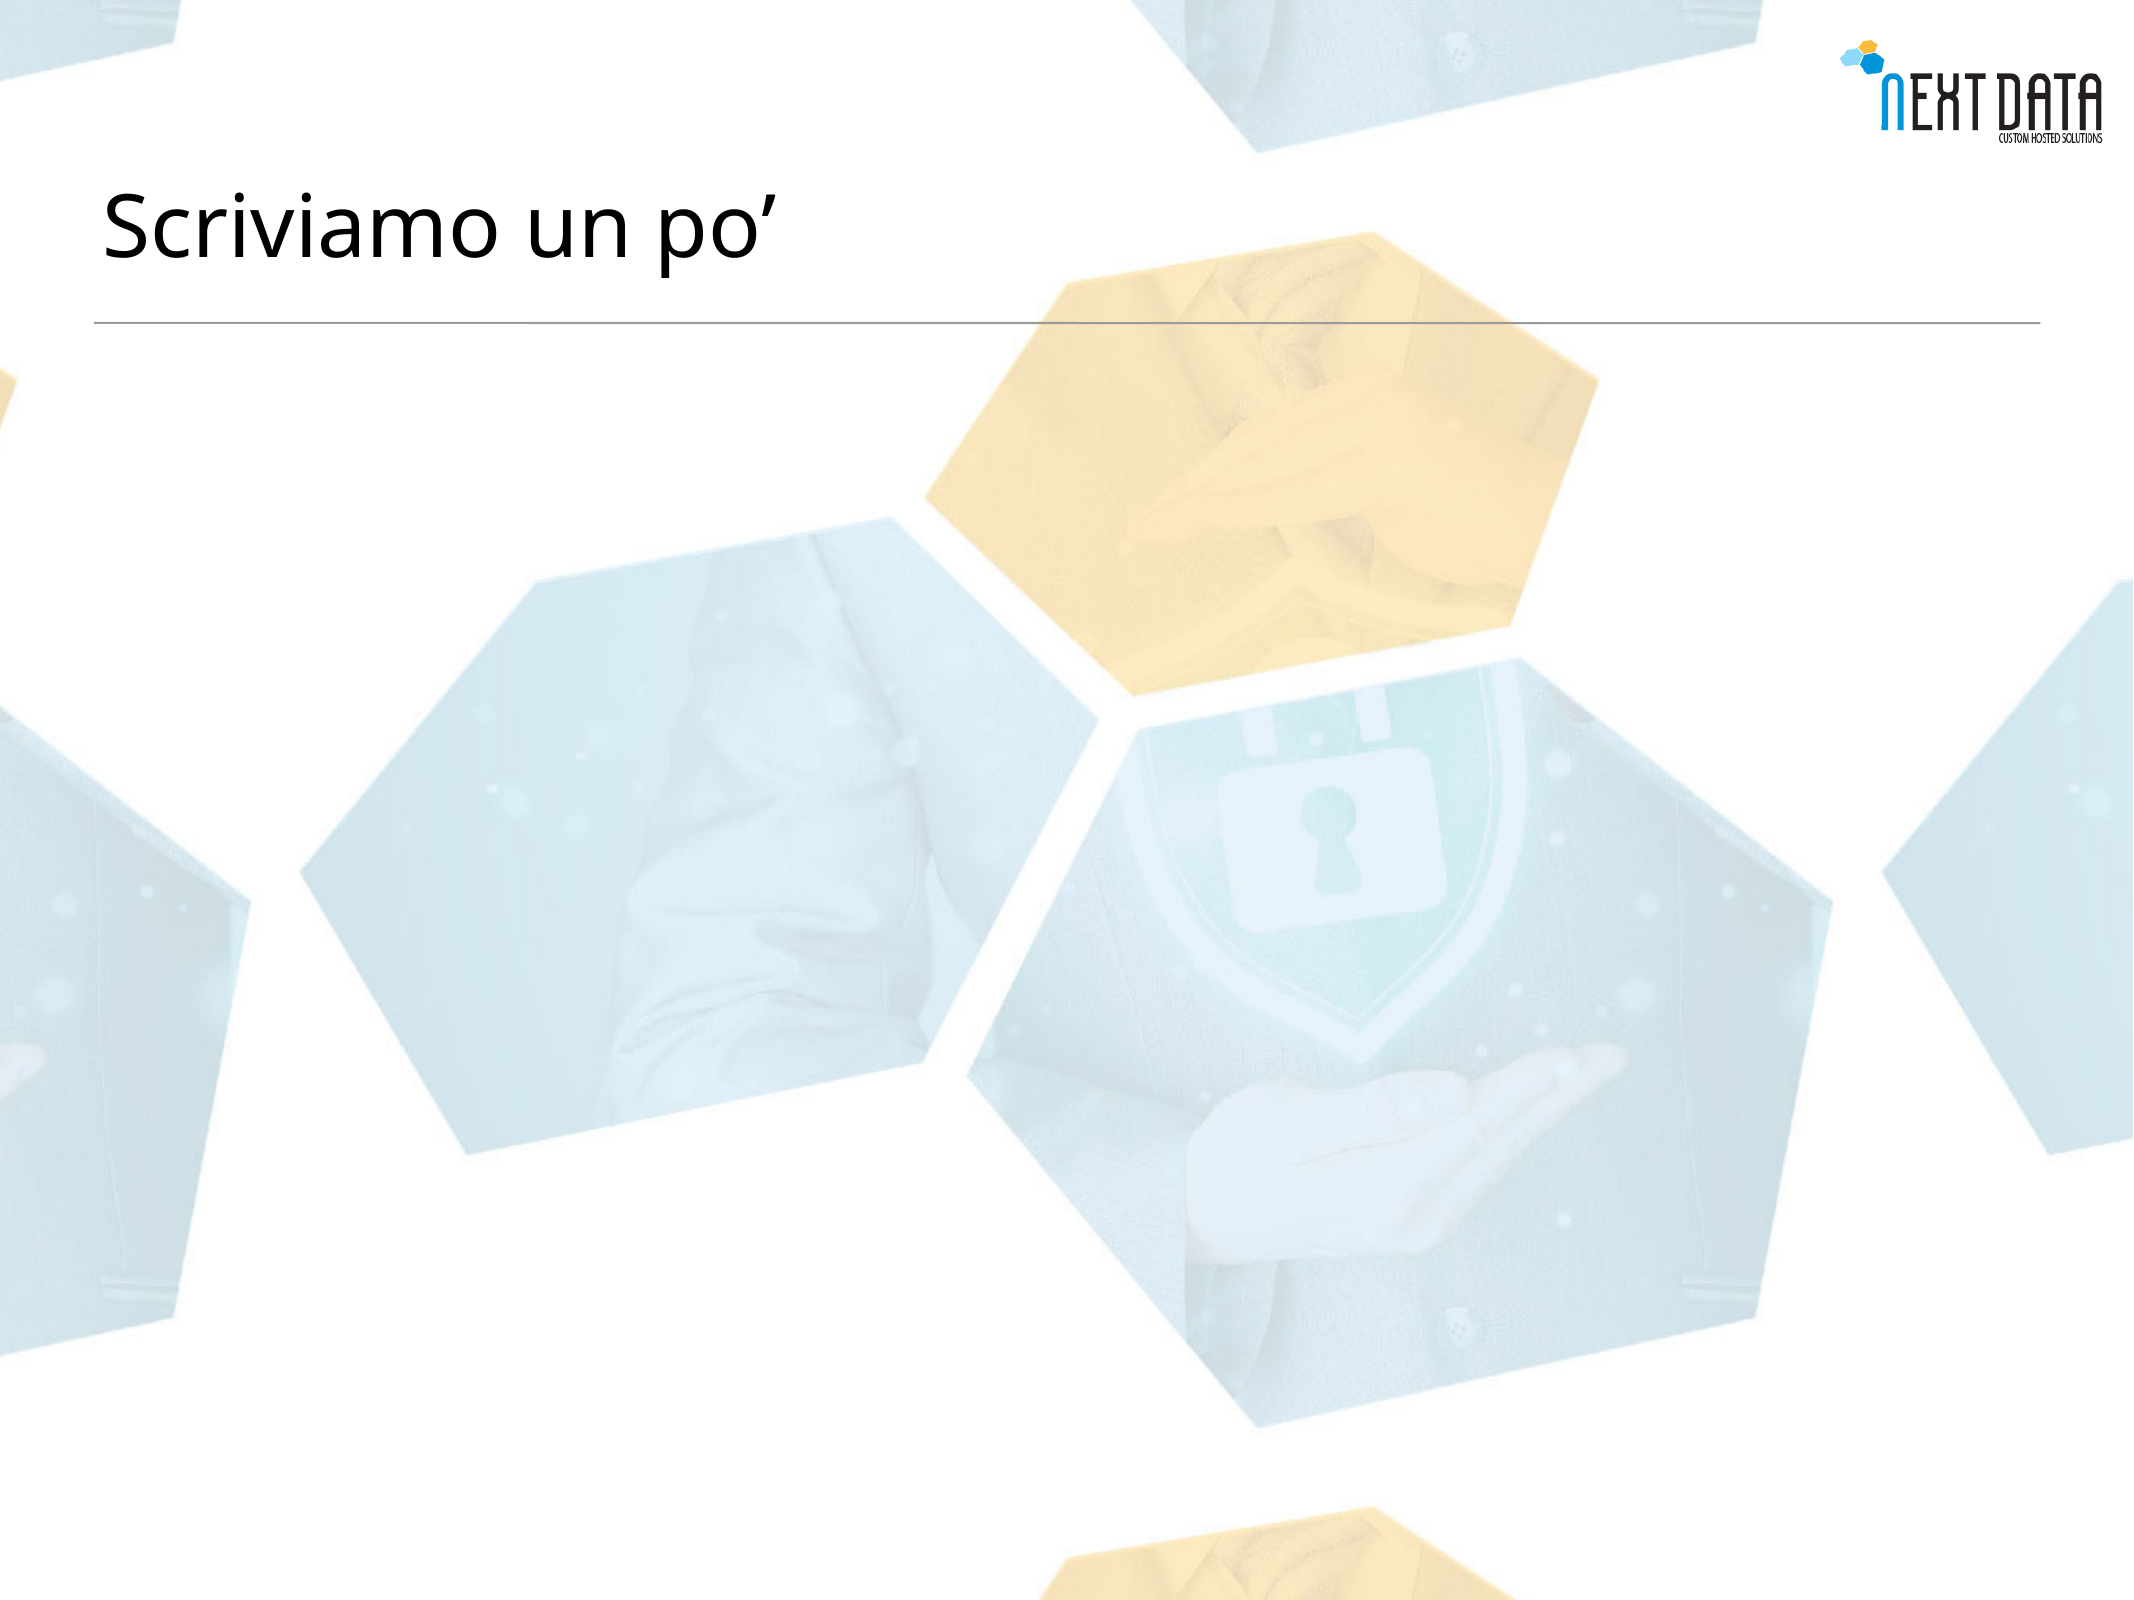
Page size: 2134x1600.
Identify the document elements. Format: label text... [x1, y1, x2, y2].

picture [0, 0, 2134, 1600]
text_box Scriviamo un po’ [93, 54, 2040, 284]
